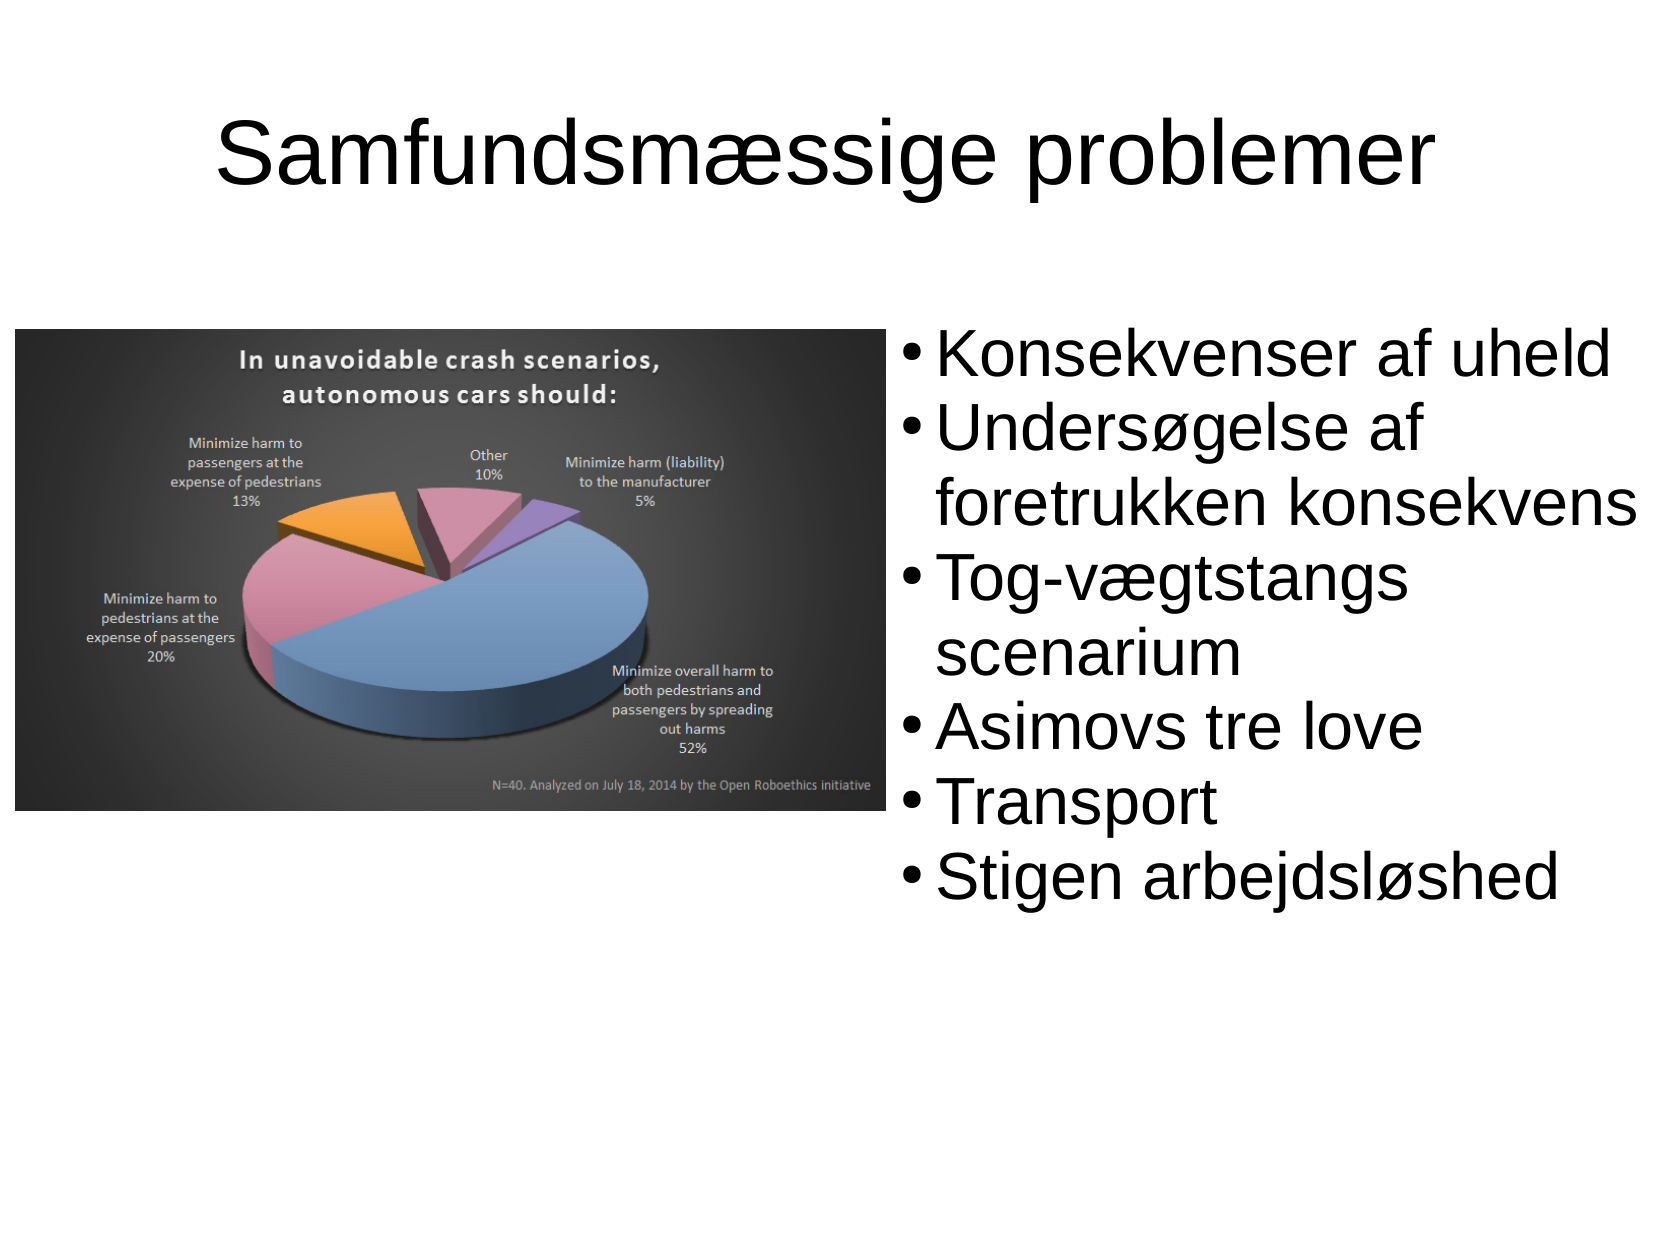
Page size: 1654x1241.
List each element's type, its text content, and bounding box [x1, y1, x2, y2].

picture [15, 329, 886, 811]
title Samfundsmæssige problemer [82, 49, 1571, 257]
text_box Konsekvenser af uheld Undersøgelse af foretrukken konsekvens Tog-vægtstangs scenarium Asimovs tre love Transport Stigen arbejdsløshed [900, 255, 1654, 975]
